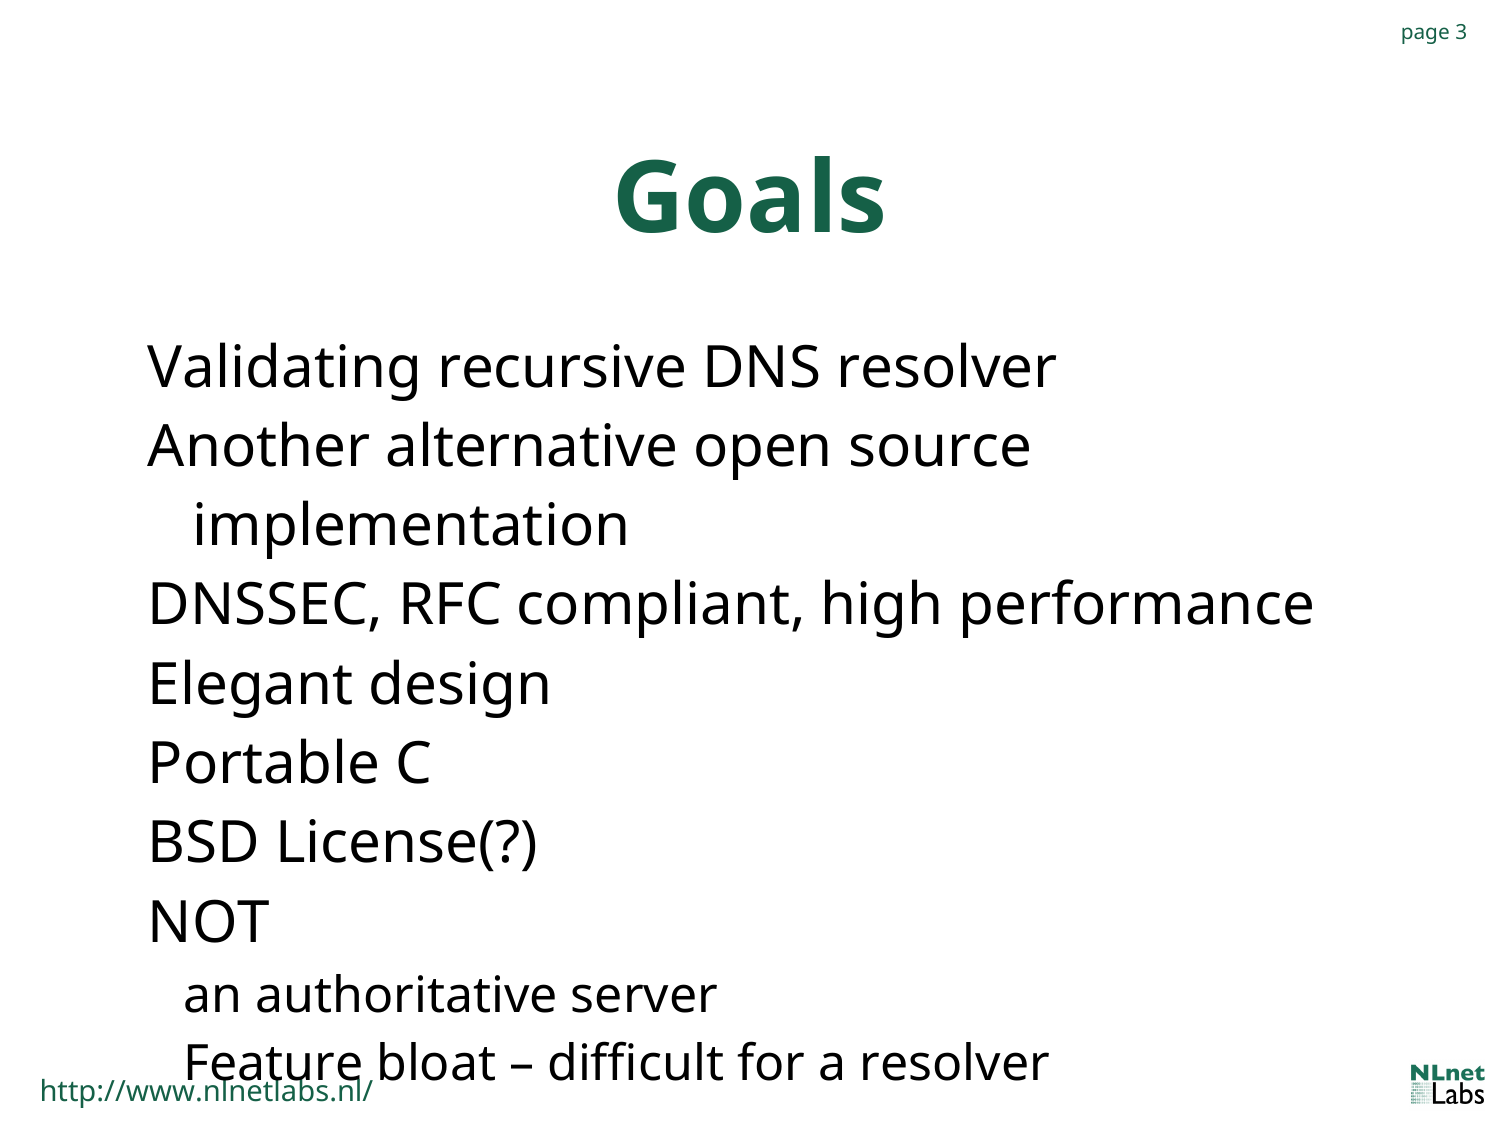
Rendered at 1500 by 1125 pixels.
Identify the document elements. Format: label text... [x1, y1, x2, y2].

list Validating recursive DNS resolver Another alternative open source implementation DNSSEC, RFC compliant, high performance Elegant design Portable C BSD License(?) NOT an authoritative server Feature bloat – difficult for a resolver [112, 324, 1388, 1001]
title Goals [112, 66, 1388, 322]
picture [1409, 1059, 1485, 1111]
